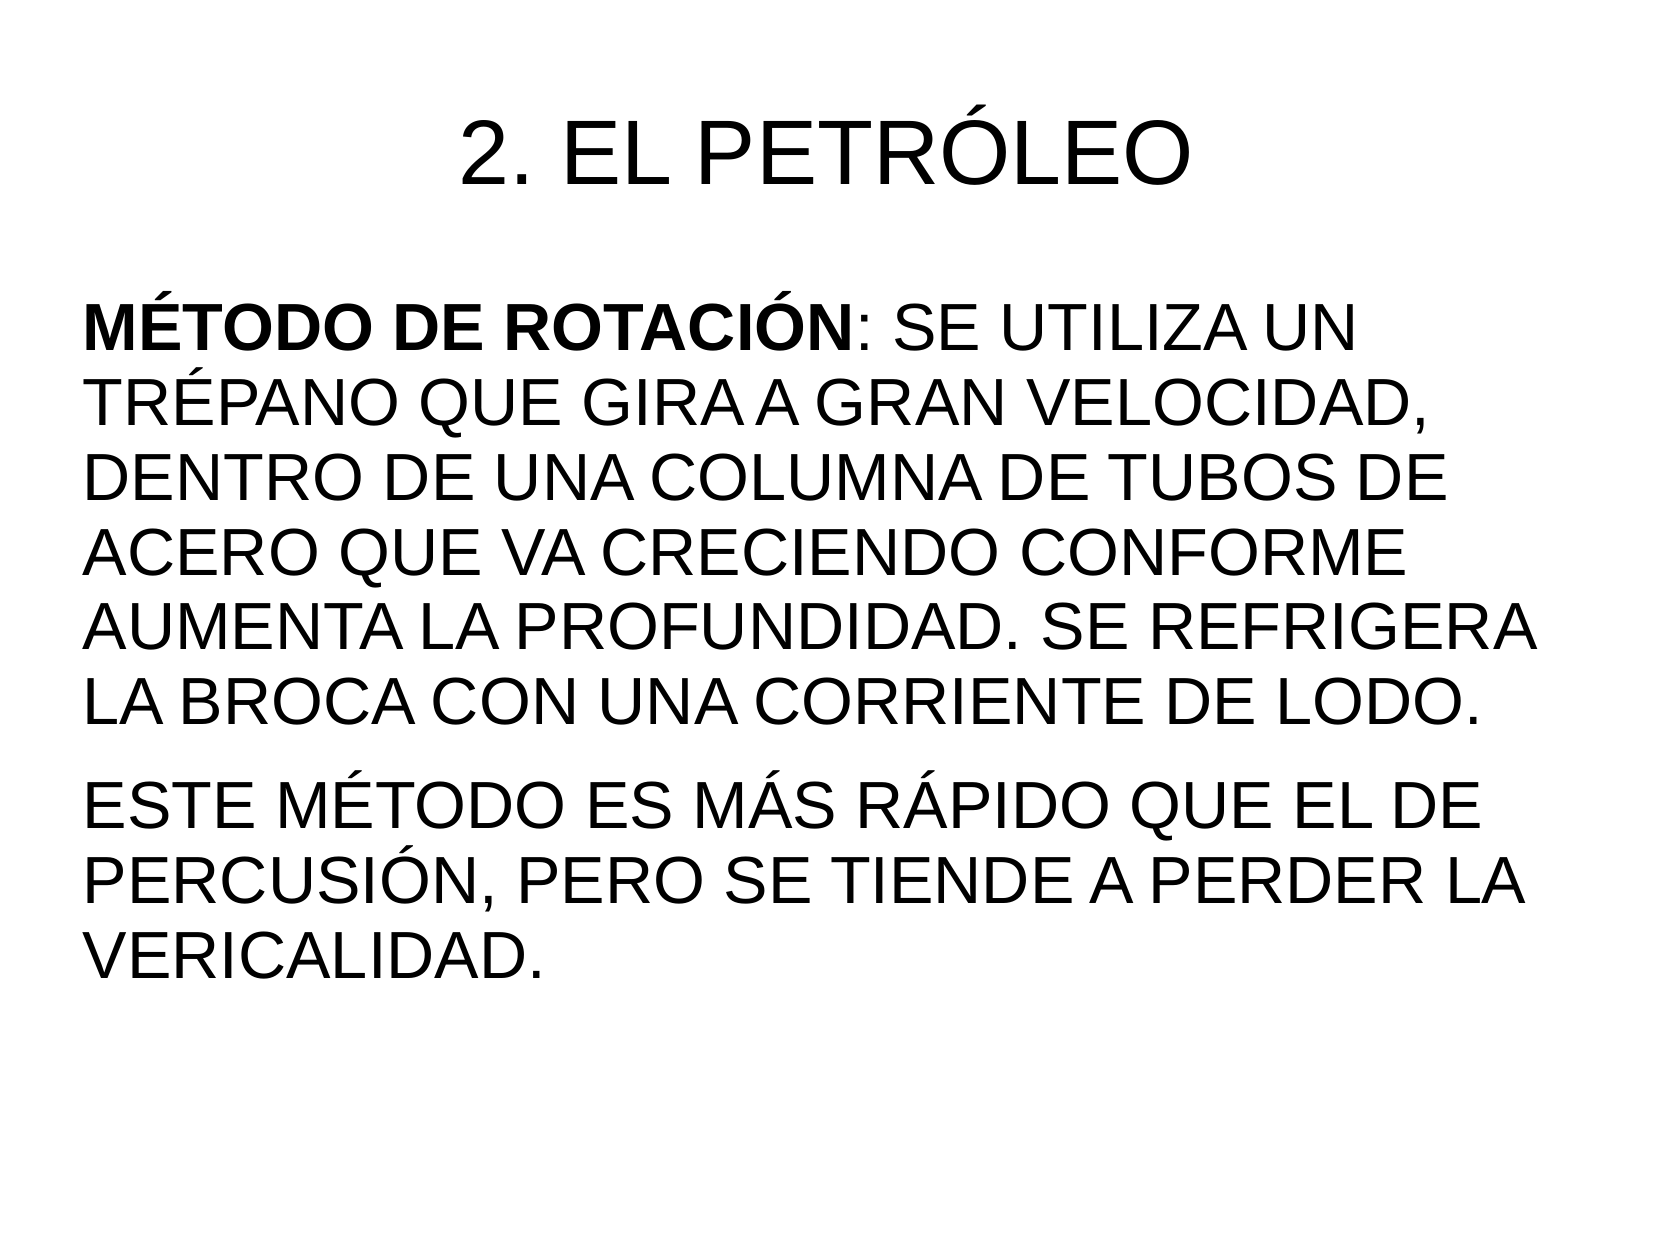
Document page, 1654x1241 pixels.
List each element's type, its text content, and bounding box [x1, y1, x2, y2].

title 2. EL PETRÓLEO [82, 49, 1571, 257]
list MÉTODO DE ROTACIÓN: SE UTILIZA UN TRÉPANO QUE GIRA A GRAN VELOCIDAD, DENTRO DE UNA COLUMNA DE TUBOS DE ACERO QUE VA CRECIENDO CONFORME AUMENTA LA PROFUNDIDAD. SE REFRIGERA LA BROCA CON UNA CORRIENTE DE LODO. ESTE MÉTODO ES MÁS RÁPIDO QUE EL DE PERCUSIÓN, PERO SE TIENDE A PERDER LA VERICALIDAD. [82, 290, 1571, 1109]
